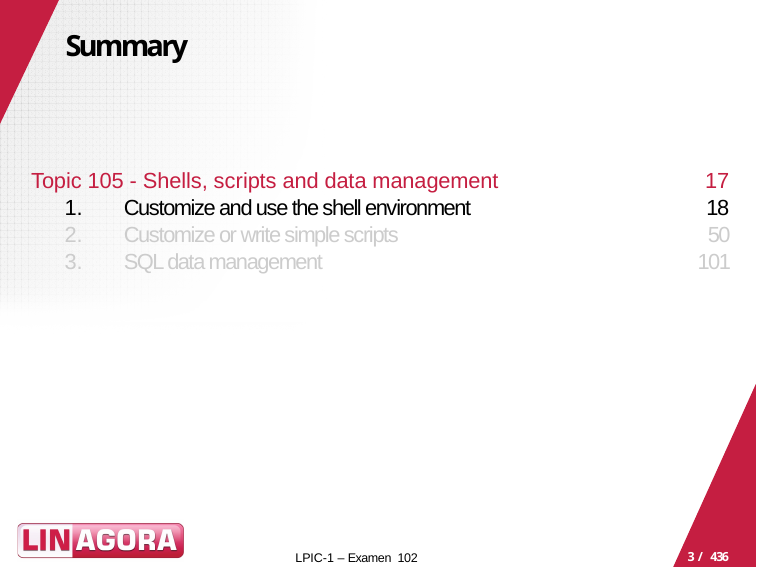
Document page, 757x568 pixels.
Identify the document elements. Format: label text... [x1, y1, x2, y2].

slide_number <numéro> / 436 [683, 549, 747, 568]
title Summary [63, 26, 692, 62]
text_box [17, 519, 184, 562]
list Topic 105 - Shells, scripts and data management 17 Customize and use the shell environment 18 Customize or write simple scripts 50 SQL data management 101 [28, 101, 733, 482]
picture [0, 0, 352, 352]
footer LPIC-1 – Examen 102 [293, 549, 420, 568]
